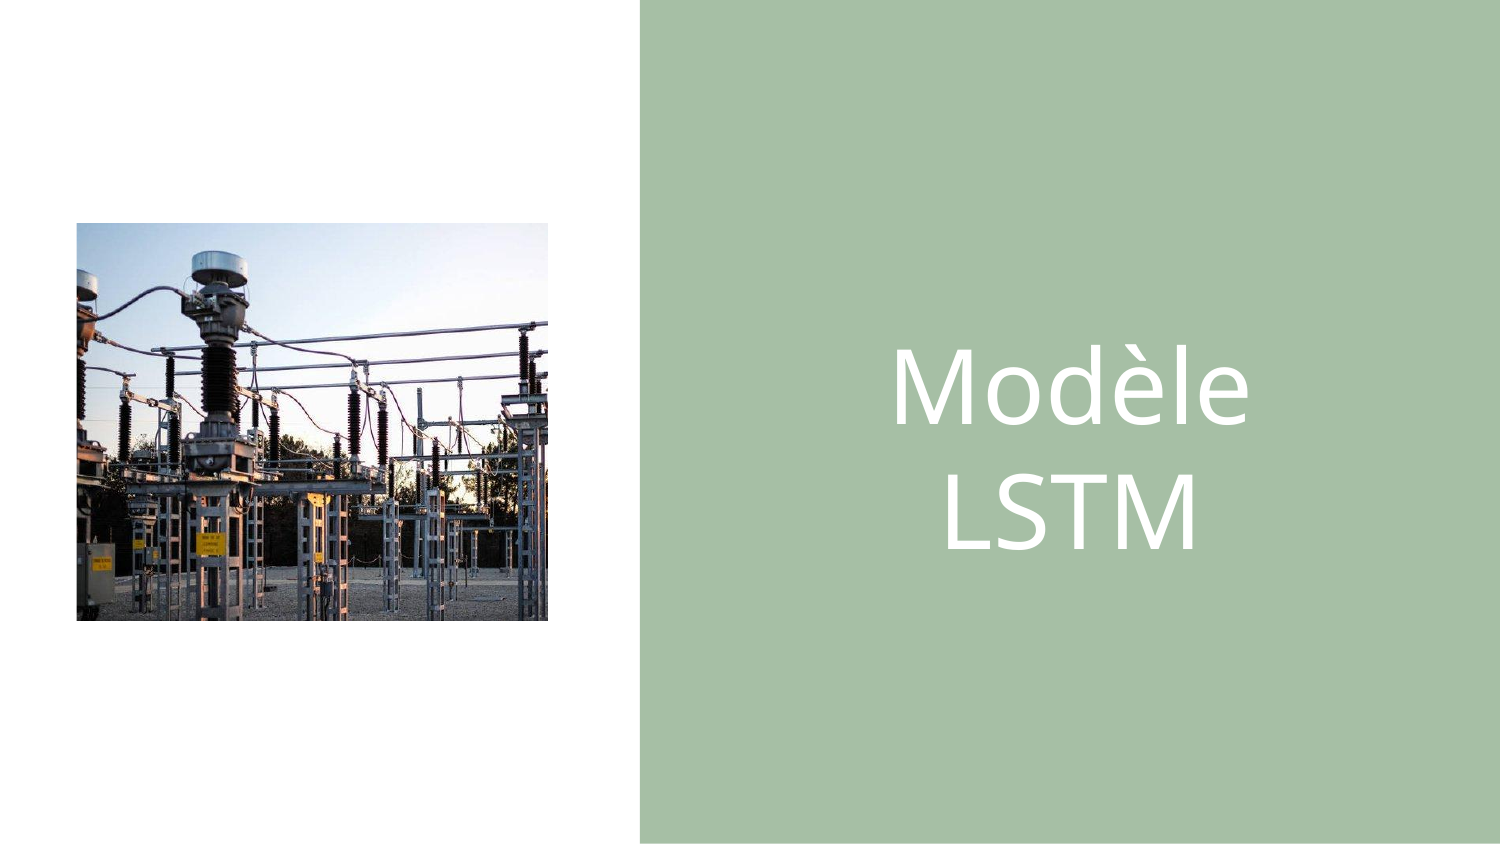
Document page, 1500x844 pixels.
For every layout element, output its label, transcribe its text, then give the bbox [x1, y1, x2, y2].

picture [76, 223, 548, 621]
title Modèle LSTM [750, 258, 1391, 586]
